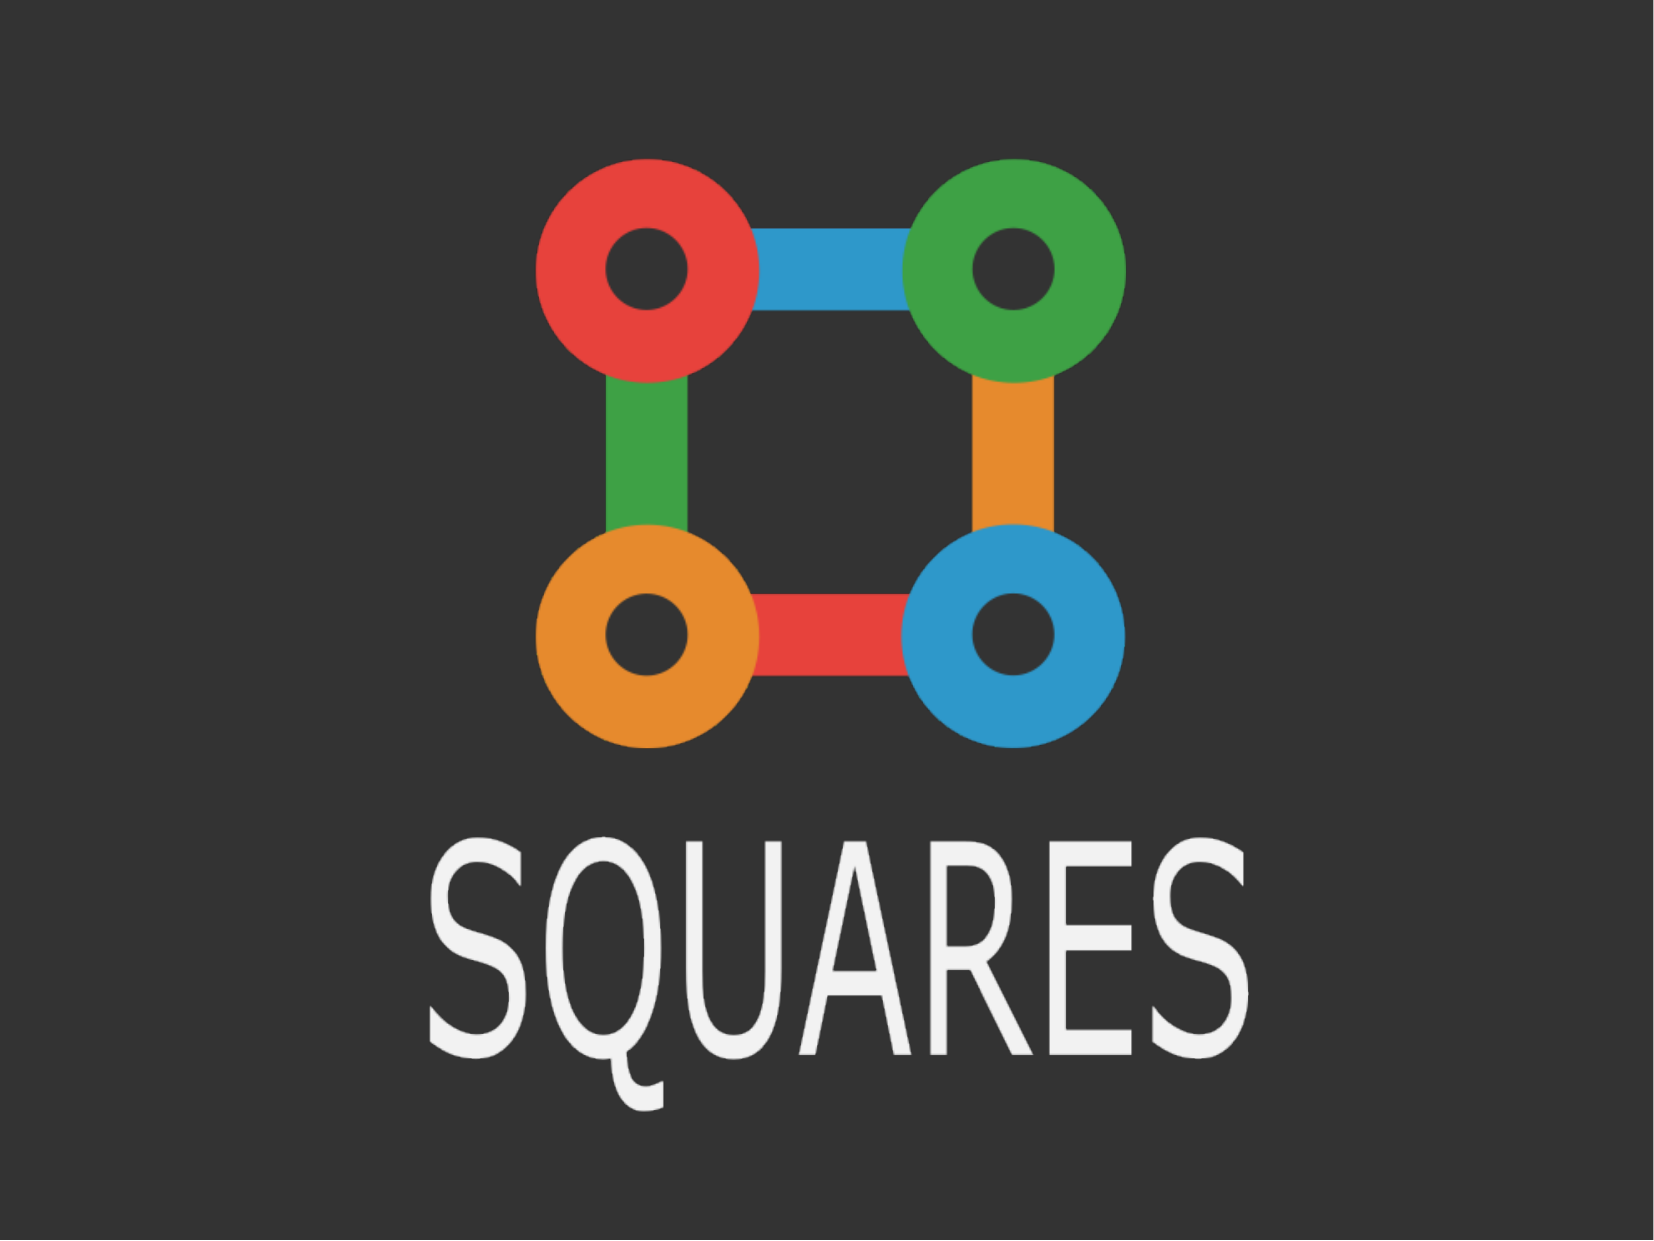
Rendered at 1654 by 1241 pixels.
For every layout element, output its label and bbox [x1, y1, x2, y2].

picture [422, 152, 1257, 1119]
